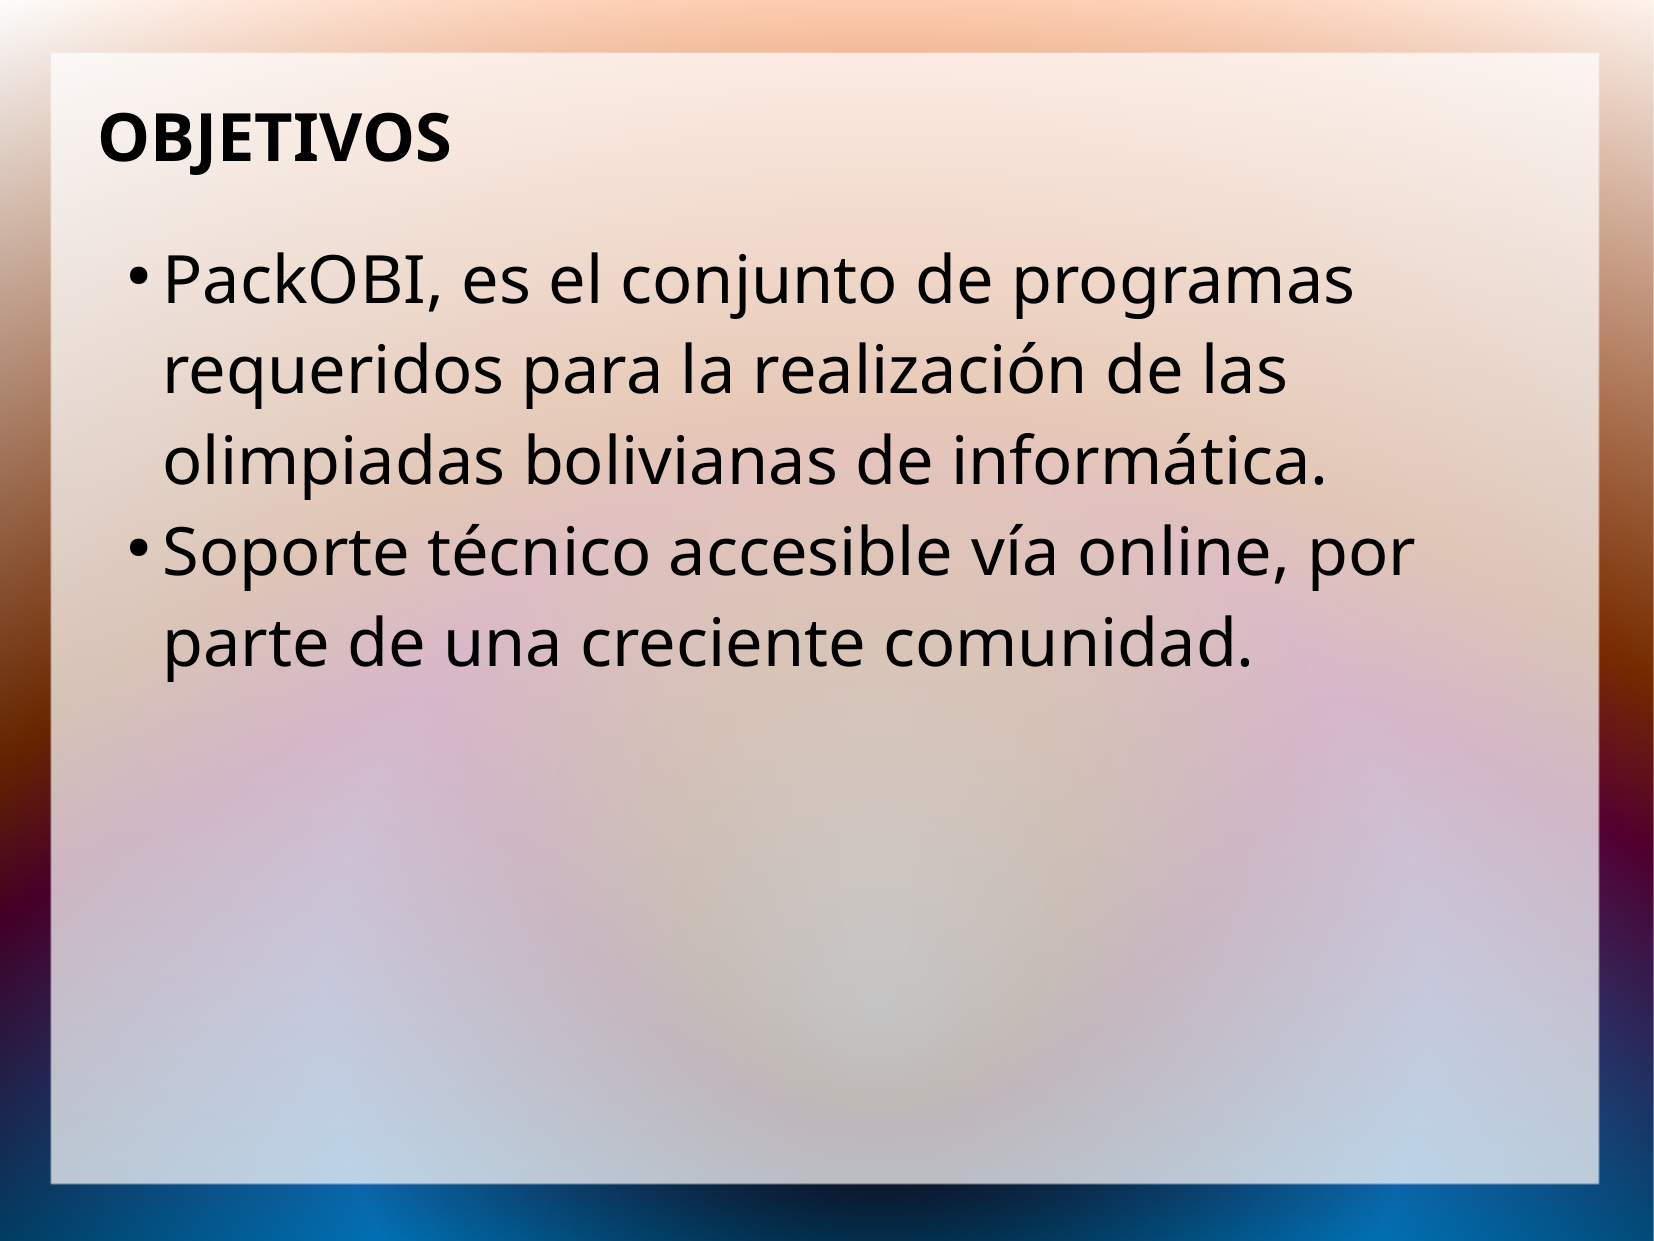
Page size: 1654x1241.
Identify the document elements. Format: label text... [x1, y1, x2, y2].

picture [0, 0, 1654, 1241]
text_box PackOBI, es el conjunto de programas requeridos para la realización de las olimpiadas bolivianas de informática. Soporte técnico accesible vía online, por parte de una creciente comunidad. [112, 224, 1565, 1145]
text_box OBJETIVOS [82, 82, 1205, 190]
